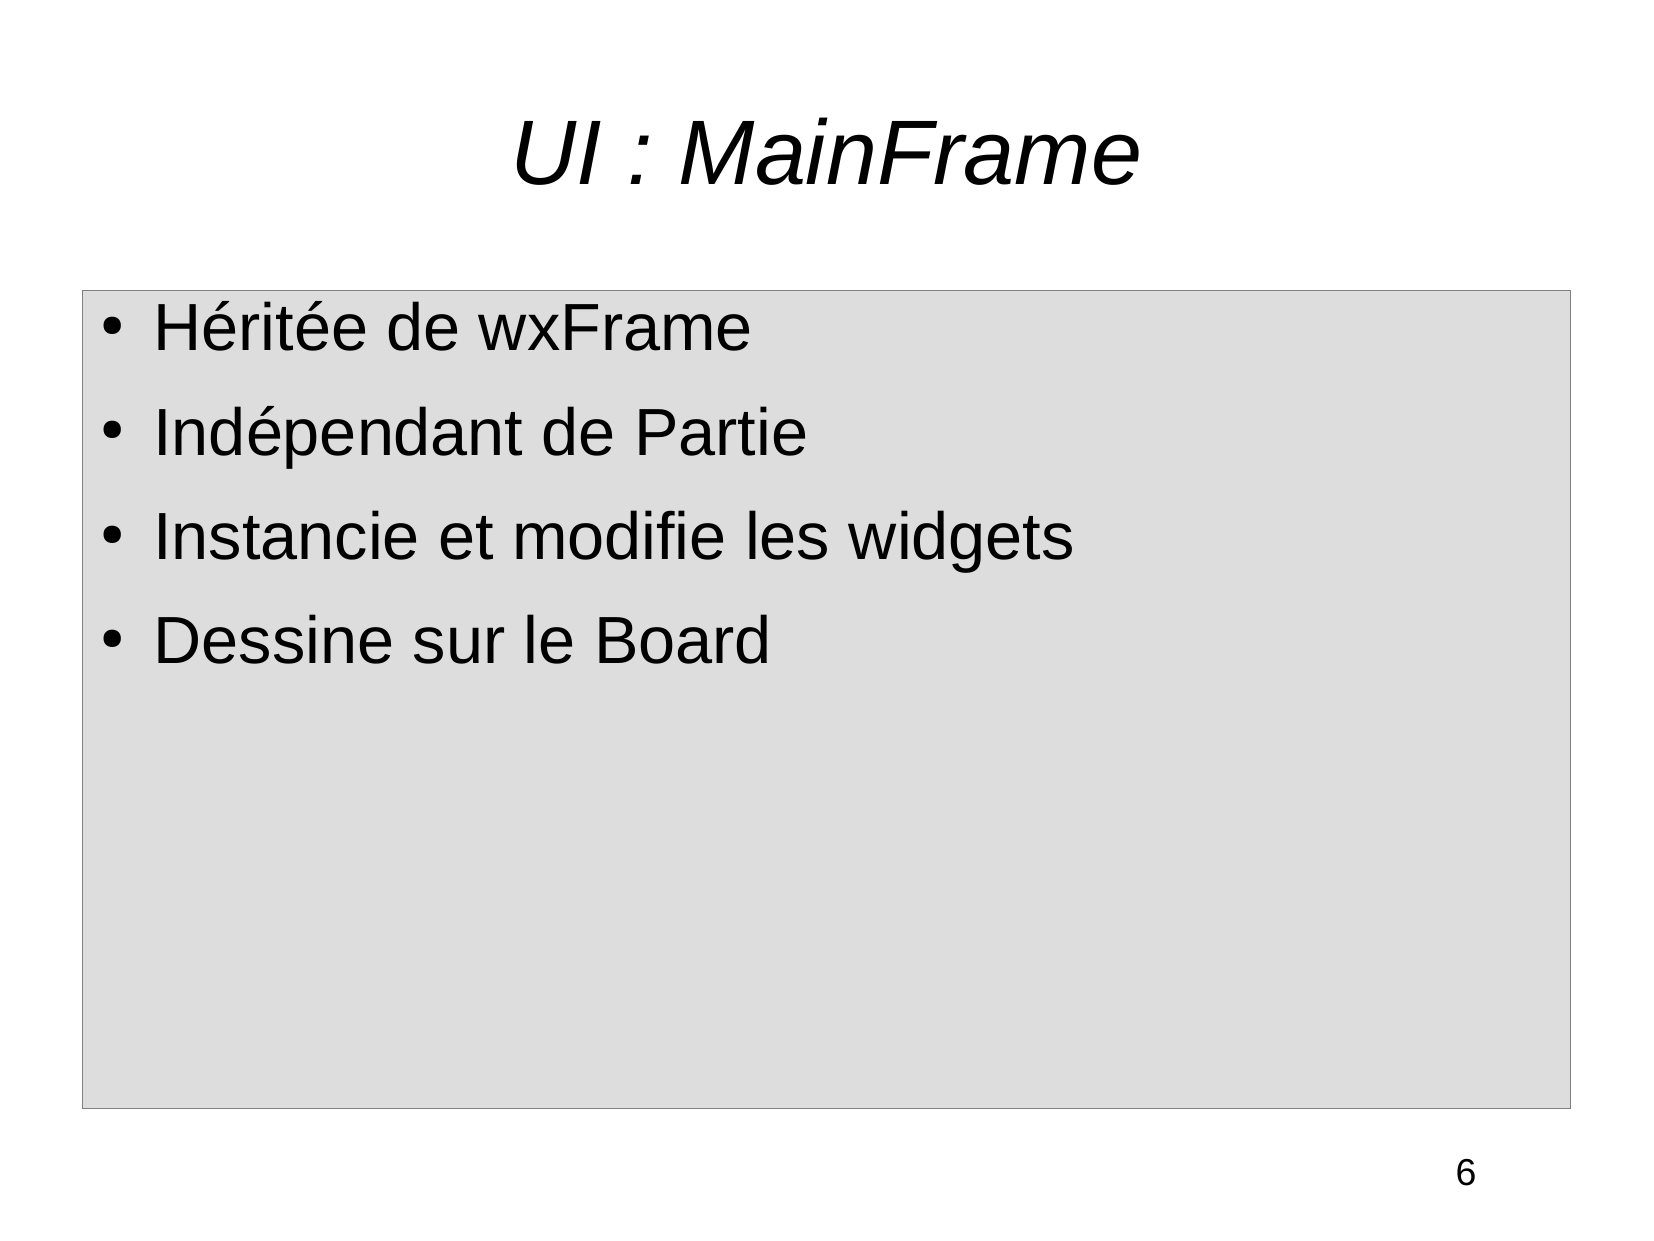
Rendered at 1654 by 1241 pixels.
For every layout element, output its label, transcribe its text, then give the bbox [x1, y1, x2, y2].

title UI : MainFrame [82, 49, 1571, 257]
list Héritée de wxFrame Indépendant de Partie Instancie et modifie les widgets Dessine sur le Board [82, 290, 1571, 1109]
